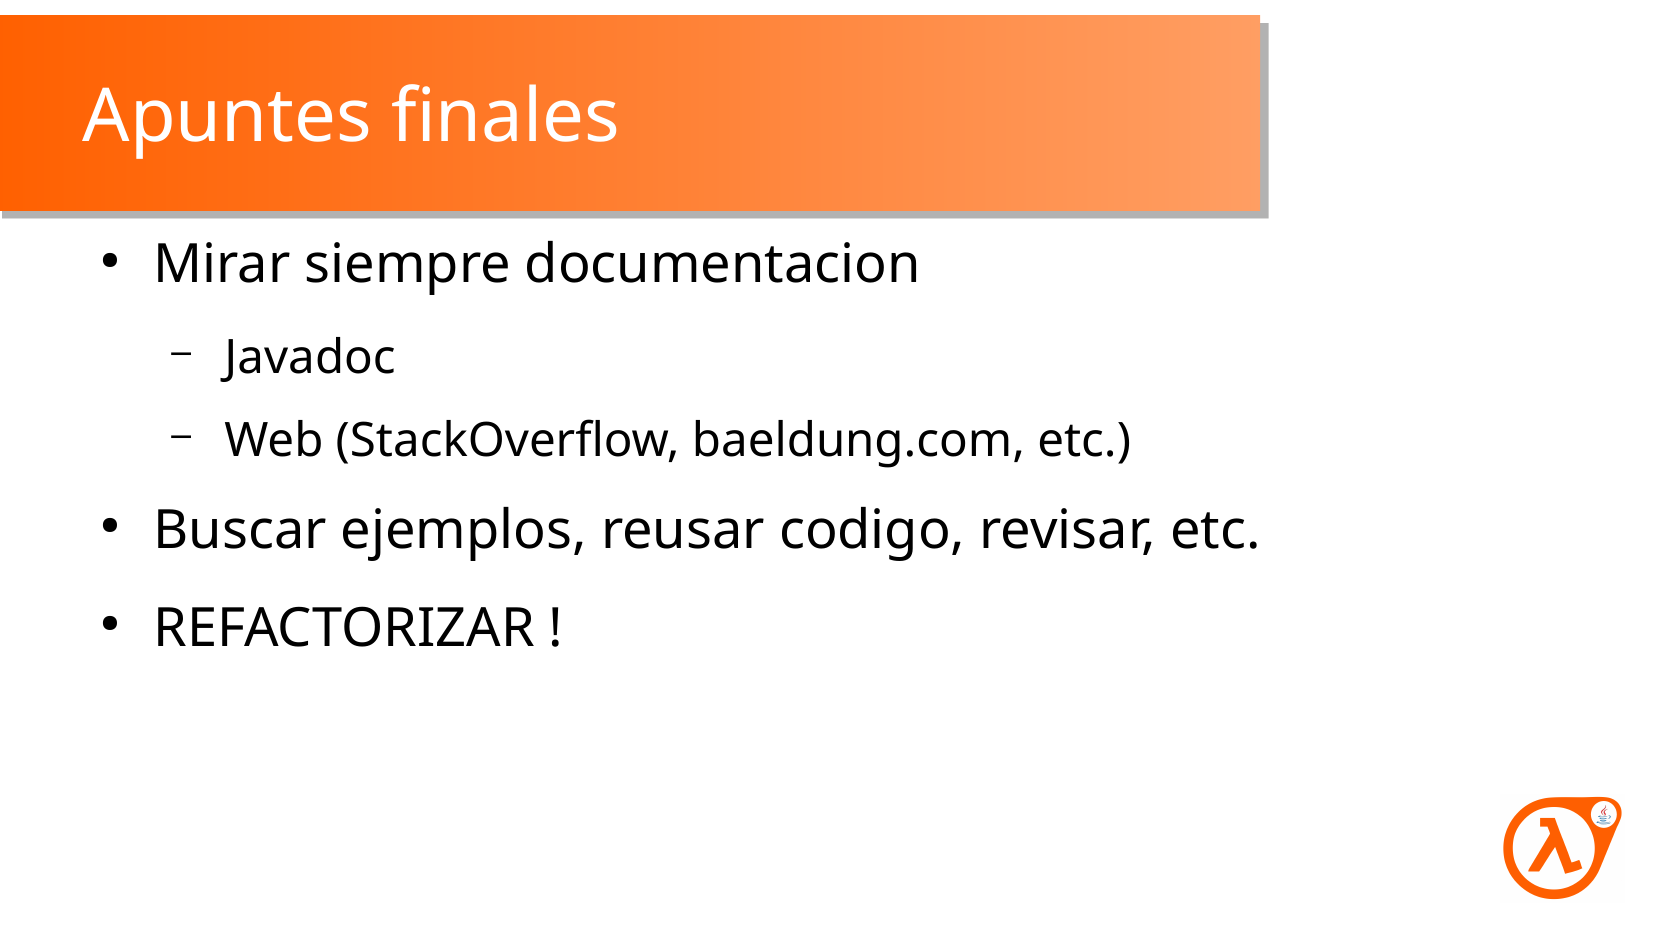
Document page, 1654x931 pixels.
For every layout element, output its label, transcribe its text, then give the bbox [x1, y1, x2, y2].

picture [1500, 794, 1625, 903]
list Mirar siempre documentacion Javadoc Web (StackOverflow, baeldung.com, etc.) Buscar ejemplos, reusar codigo, revisar, etc. REFACTORIZAR ! [82, 224, 1571, 764]
title Apuntes finales [82, 35, 1235, 189]
